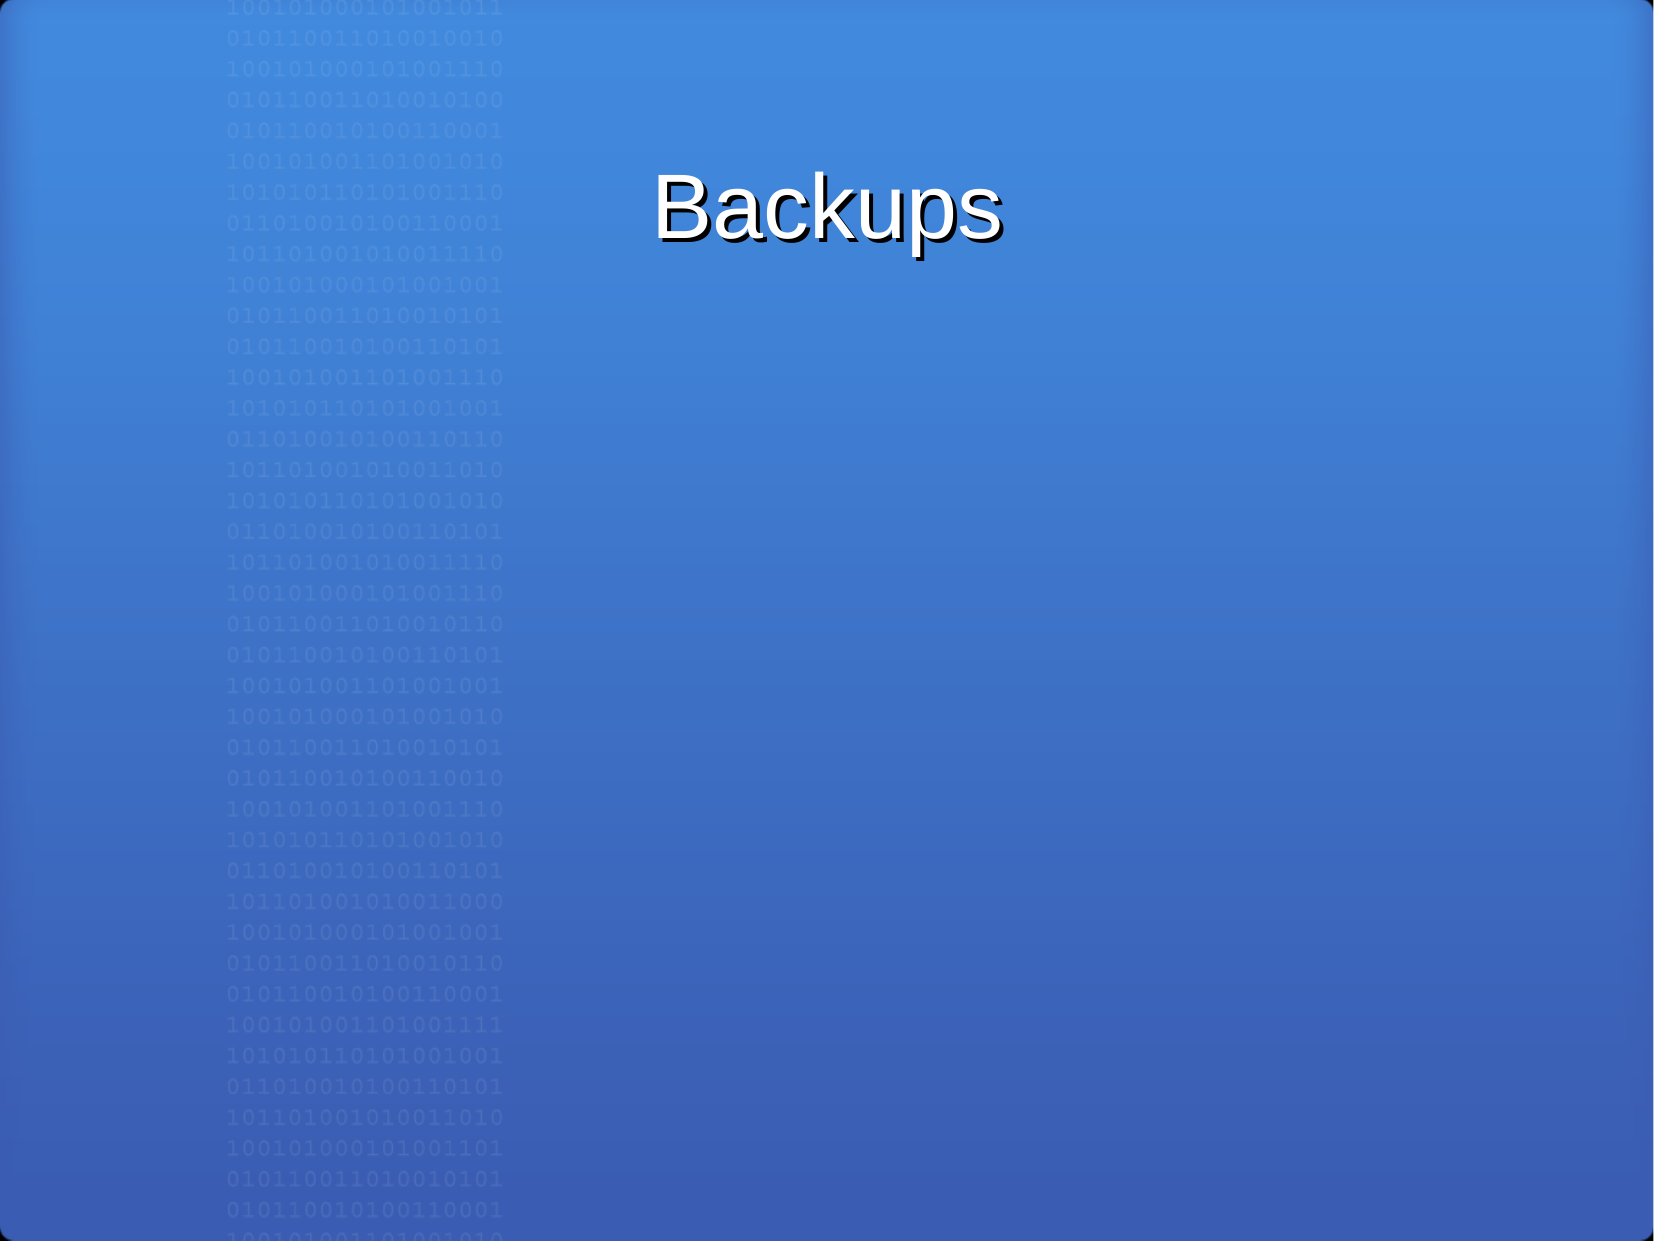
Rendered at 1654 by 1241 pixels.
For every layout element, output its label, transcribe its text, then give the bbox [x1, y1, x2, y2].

picture [0, 0, 1654, 1241]
title Backups [121, 110, 1534, 303]
